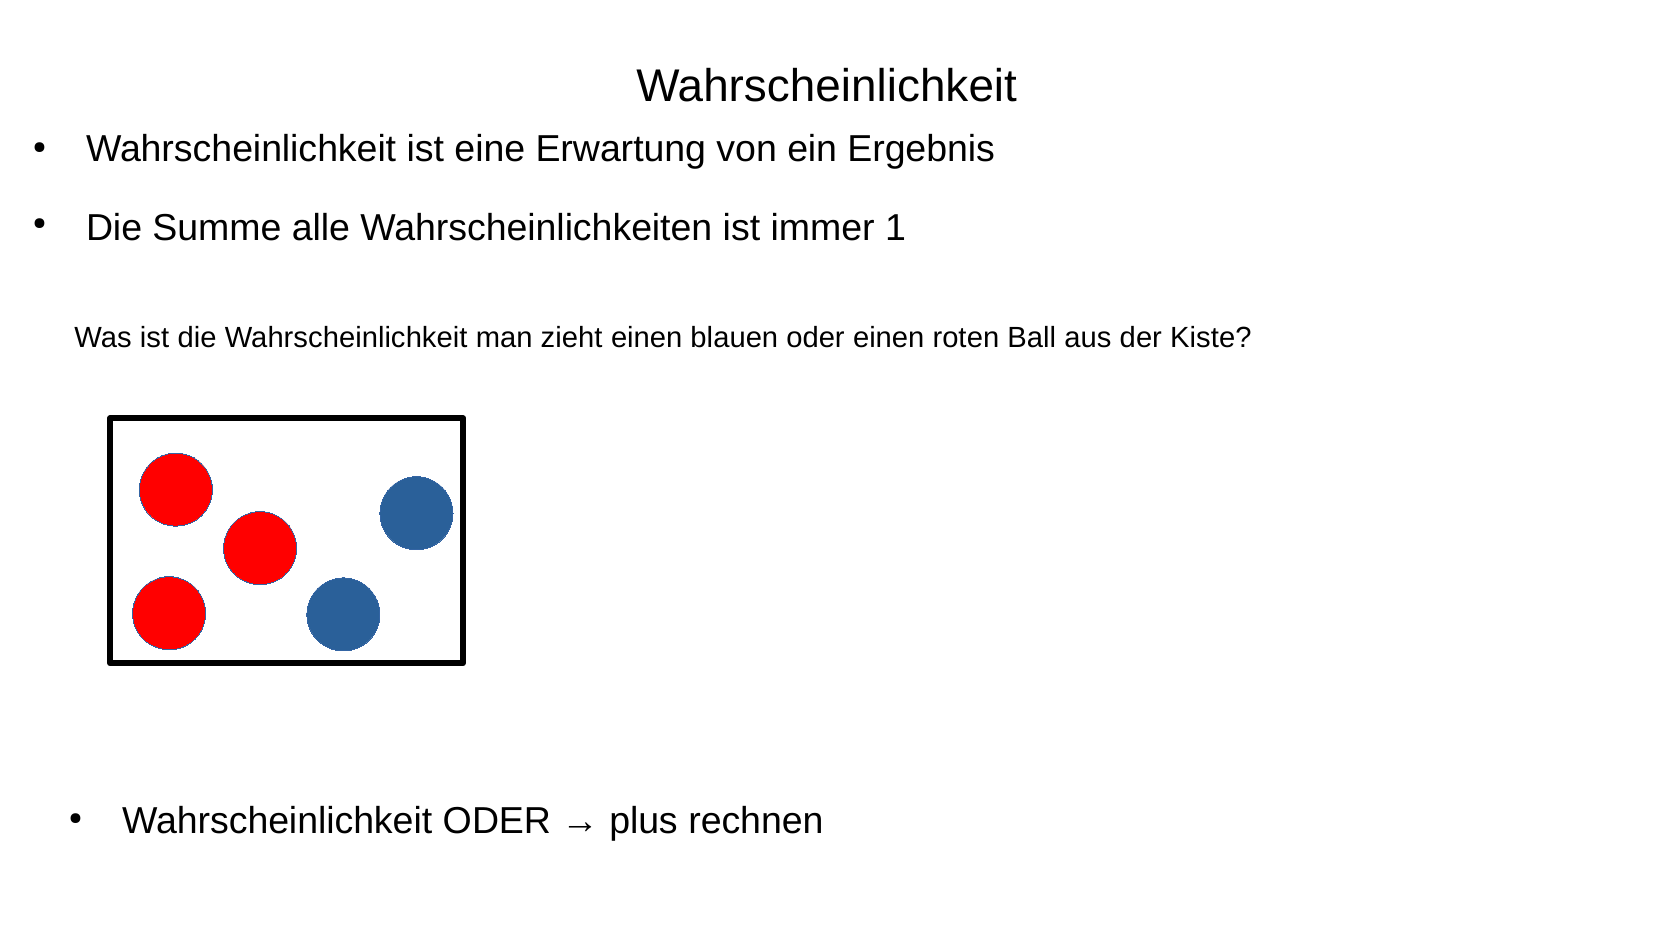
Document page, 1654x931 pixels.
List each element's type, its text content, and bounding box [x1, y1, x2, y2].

text_box [110, 418, 464, 664]
list Wahrscheinlichkeit ODER → plus rechnen [51, 727, 1540, 896]
list Wahrscheinlichkeit ist eine Erwartung von ein Ergebnis Die Summe alle Wahrscheinlichkeiten ist immer 1 [15, 127, 1504, 668]
text_box Was ist die Wahrscheinlichkeit man zieht einen blauen oder einen roten Ball aus der Kiste? [59, 313, 1458, 413]
title Wahrscheinlichkeit [82, 37, 1571, 134]
